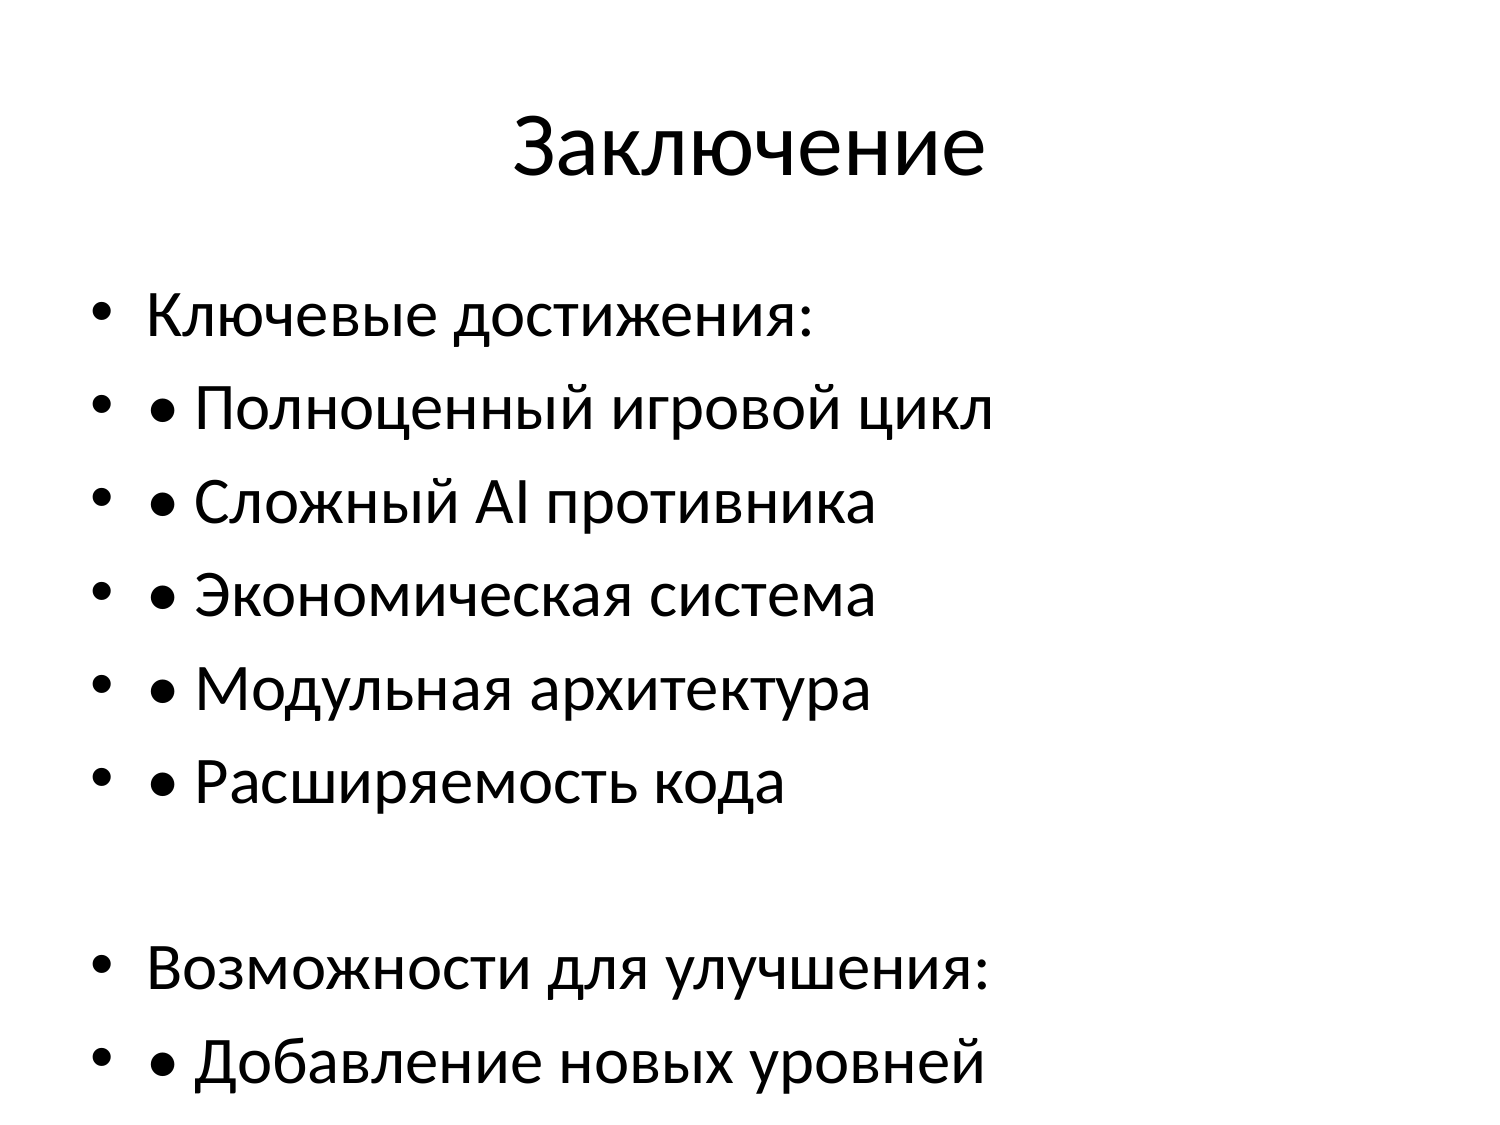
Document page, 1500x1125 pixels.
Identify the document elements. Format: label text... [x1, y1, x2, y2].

list Ключевые достижения: • Полноценный игровой цикл • Сложный AI противника • Экономическая система • Модульная архитектура • Расширяемость кода Возможности для улучшения: • Добавление новых уровней • Больше типов врагов • Сетевая игра • Дополнительные игровые режимы [75, 262, 1425, 1005]
title Заключение [75, 45, 1425, 233]
